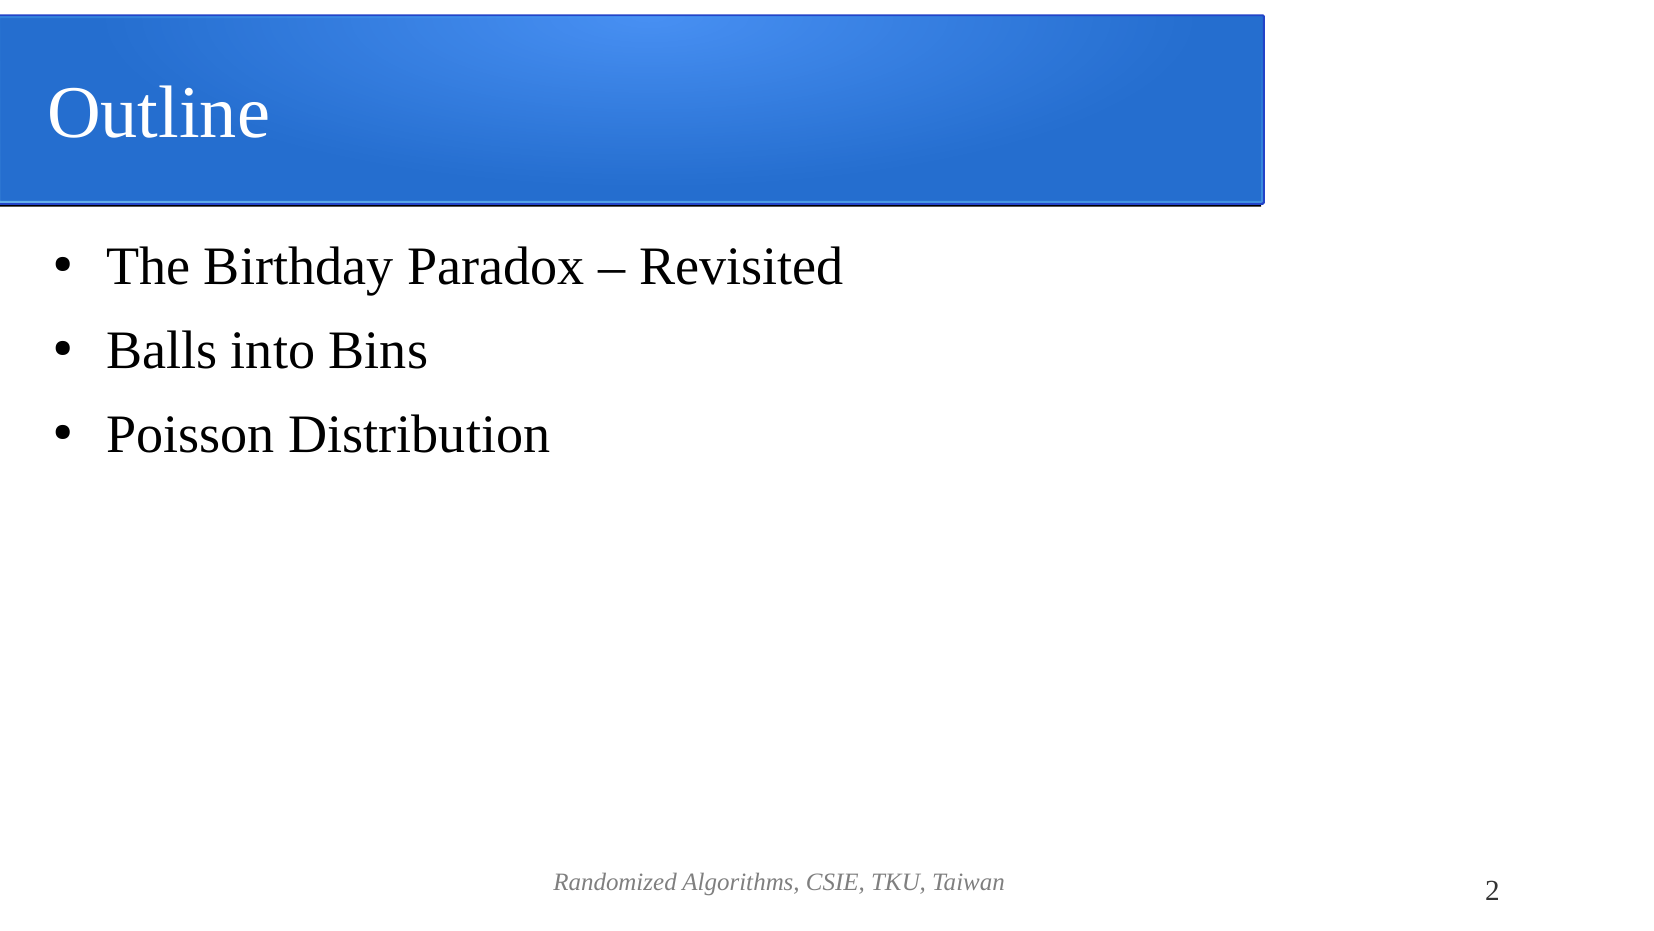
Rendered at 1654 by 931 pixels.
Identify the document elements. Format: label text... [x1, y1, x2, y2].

list The Birthday Paradox – Revisited Balls into Bins Poisson Distribution [35, 236, 1524, 776]
title Outline [47, 35, 1199, 189]
